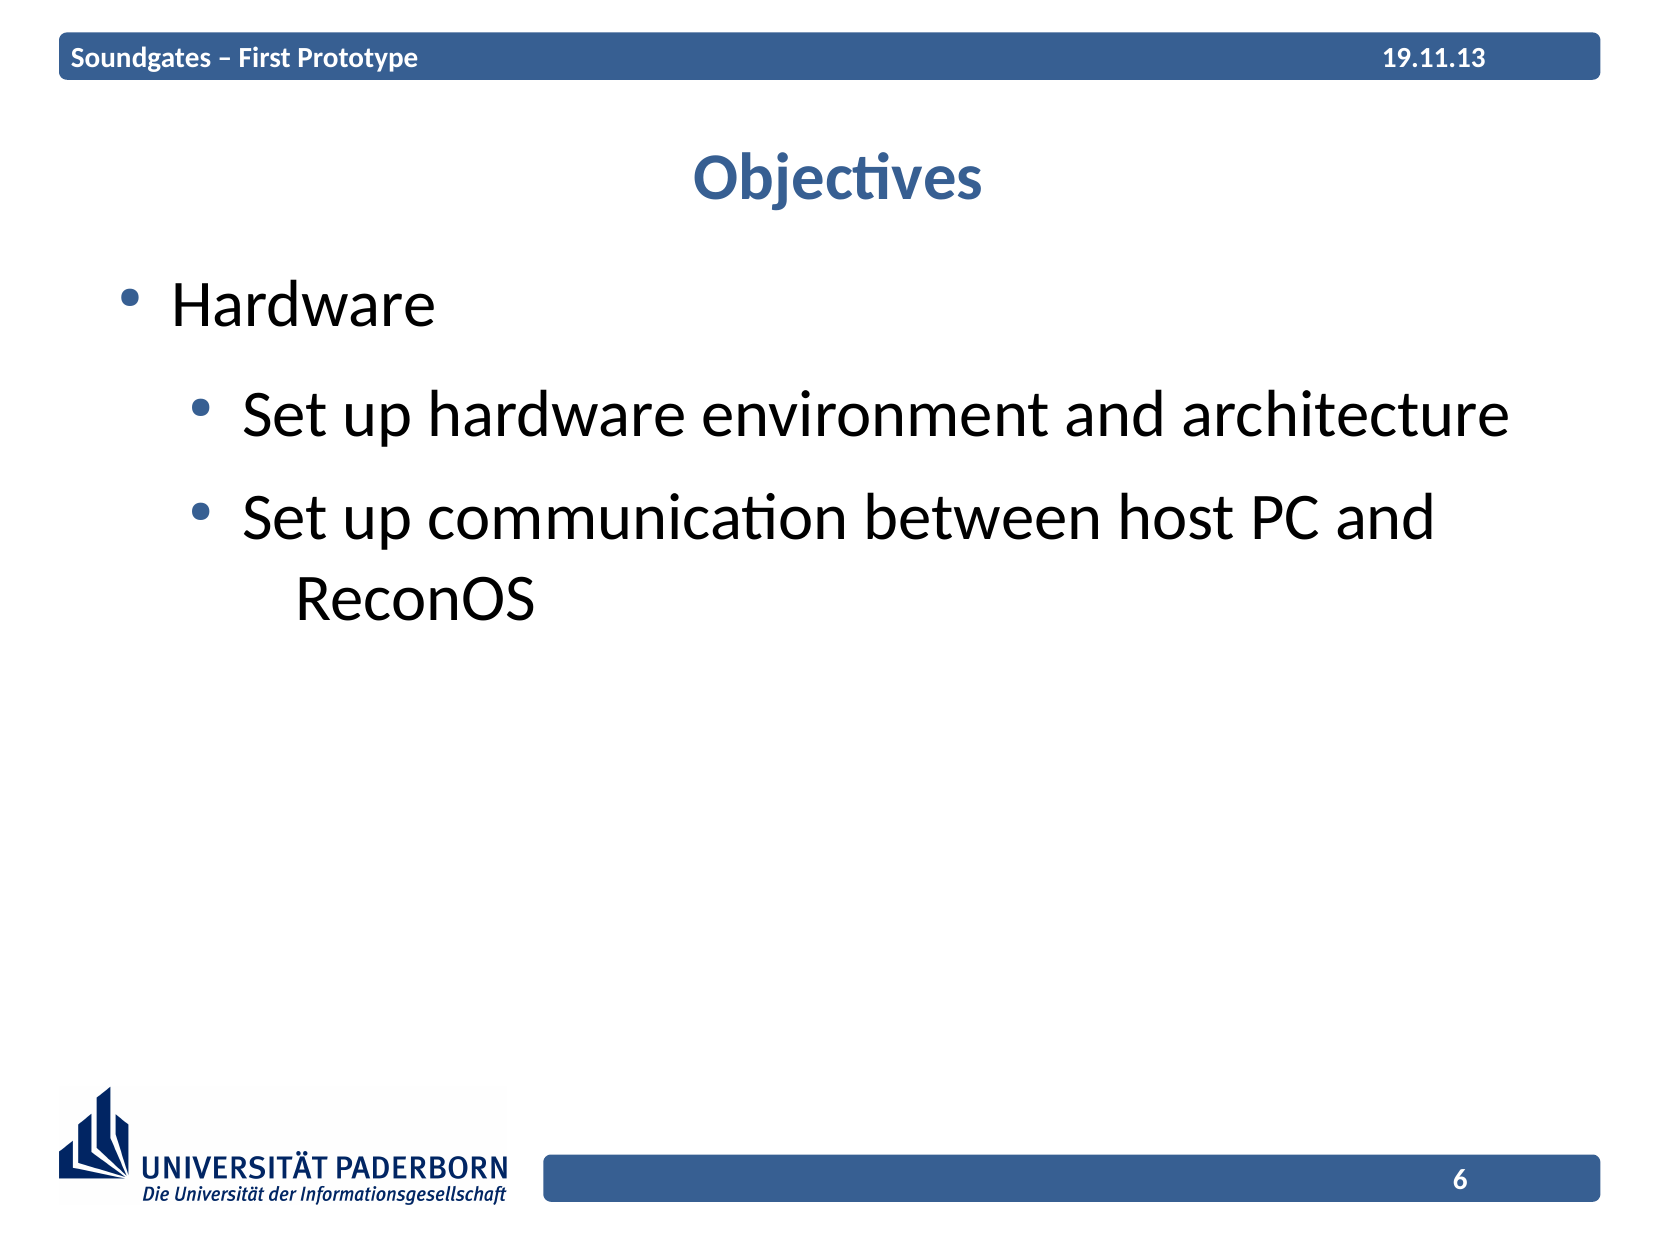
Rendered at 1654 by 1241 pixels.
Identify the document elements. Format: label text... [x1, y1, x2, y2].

picture [59, 1086, 507, 1205]
text_box 19.11.13 [1381, 32, 1583, 80]
text_box Soundgates – First Prototype [70, 32, 1359, 80]
text_box <number> [1452, 1154, 1583, 1202]
title Objectives [82, 121, 1595, 225]
list Hardware Set up hardware environment and architecture Set up communication between host PC and ReconOS [82, 259, 1595, 980]
